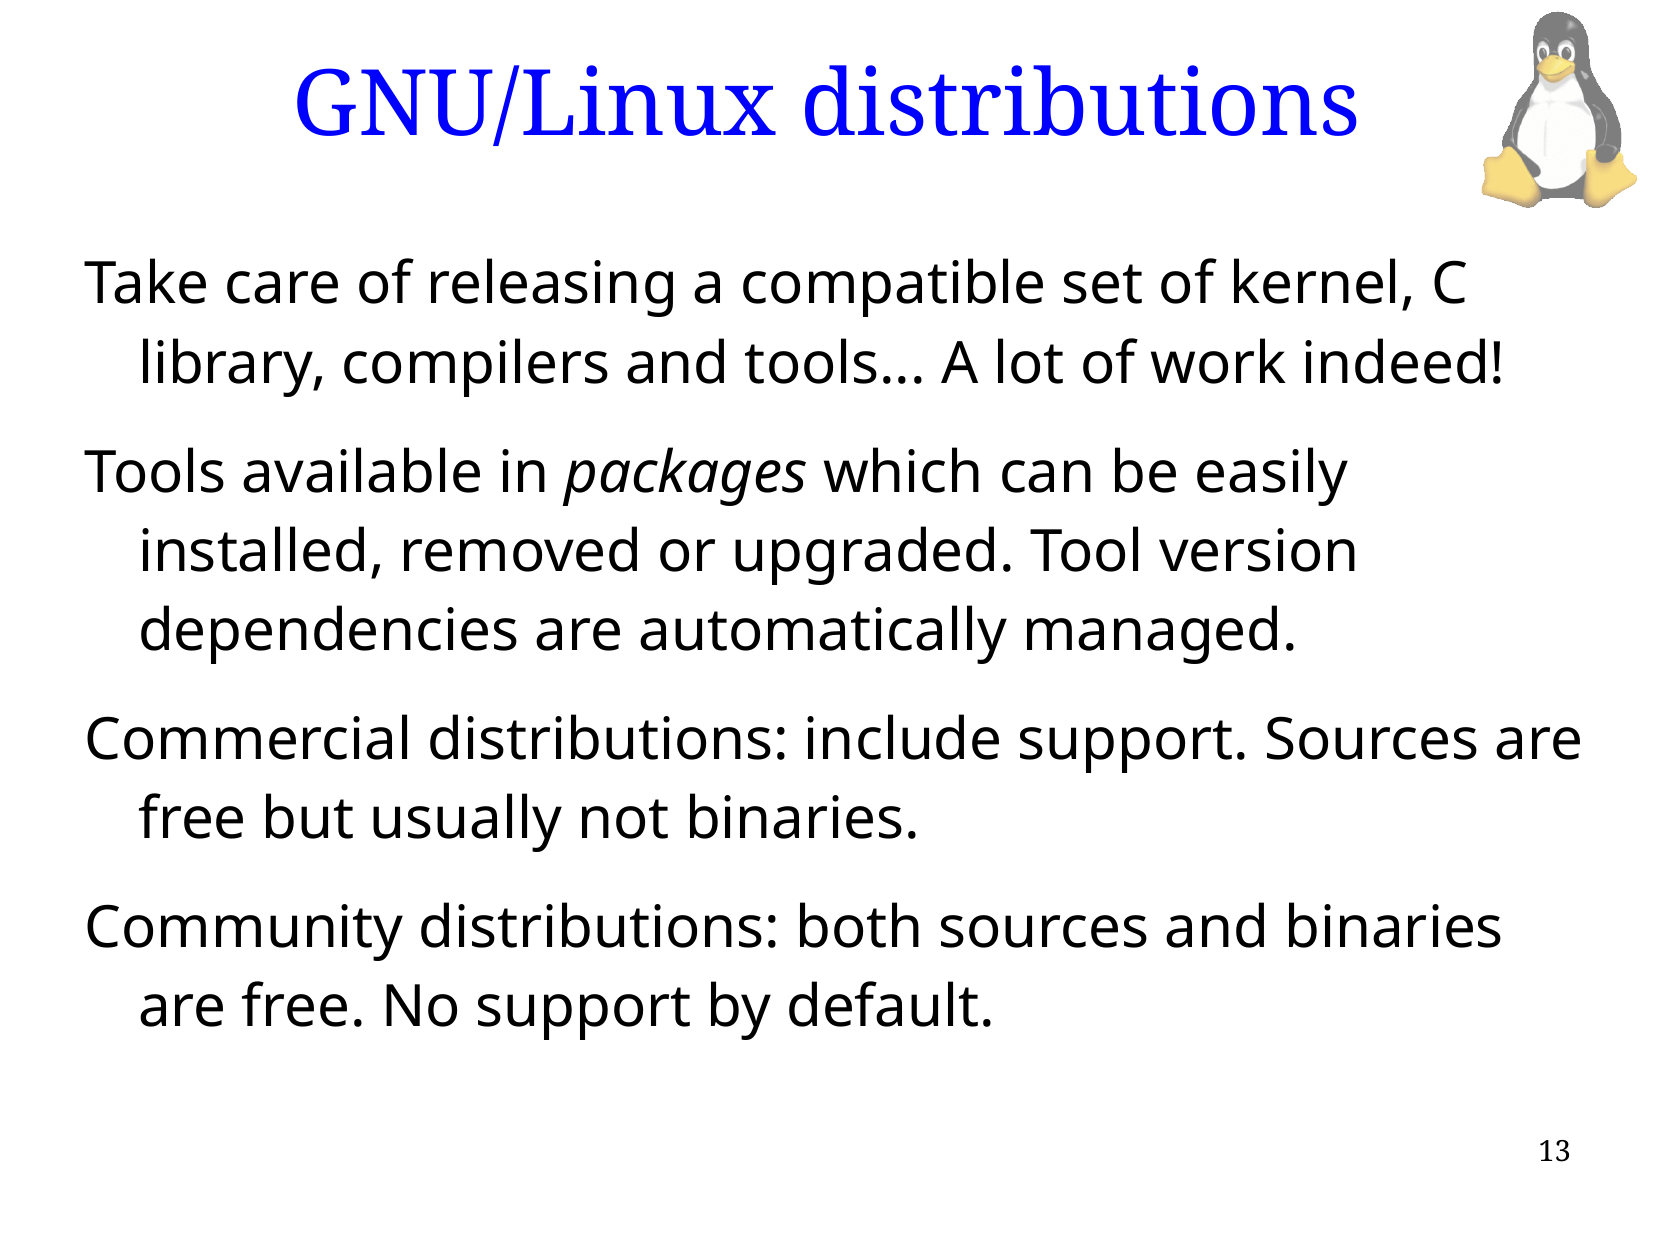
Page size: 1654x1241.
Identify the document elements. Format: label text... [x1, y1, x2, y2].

title GNU/Linux distributions [83, 36, 1573, 163]
list Take care of releasing a compatible set of kernel, C library, compilers and tools... A lot of work indeed! Tools available in packages which can be easily installed, removed or upgraded. Tool version dependencies are automatically managed. Commercial distributions: include support. Sources are free but usually not binaries. Community distributions: both sources and binaries are free. No support by default. [67, 241, 1585, 1136]
